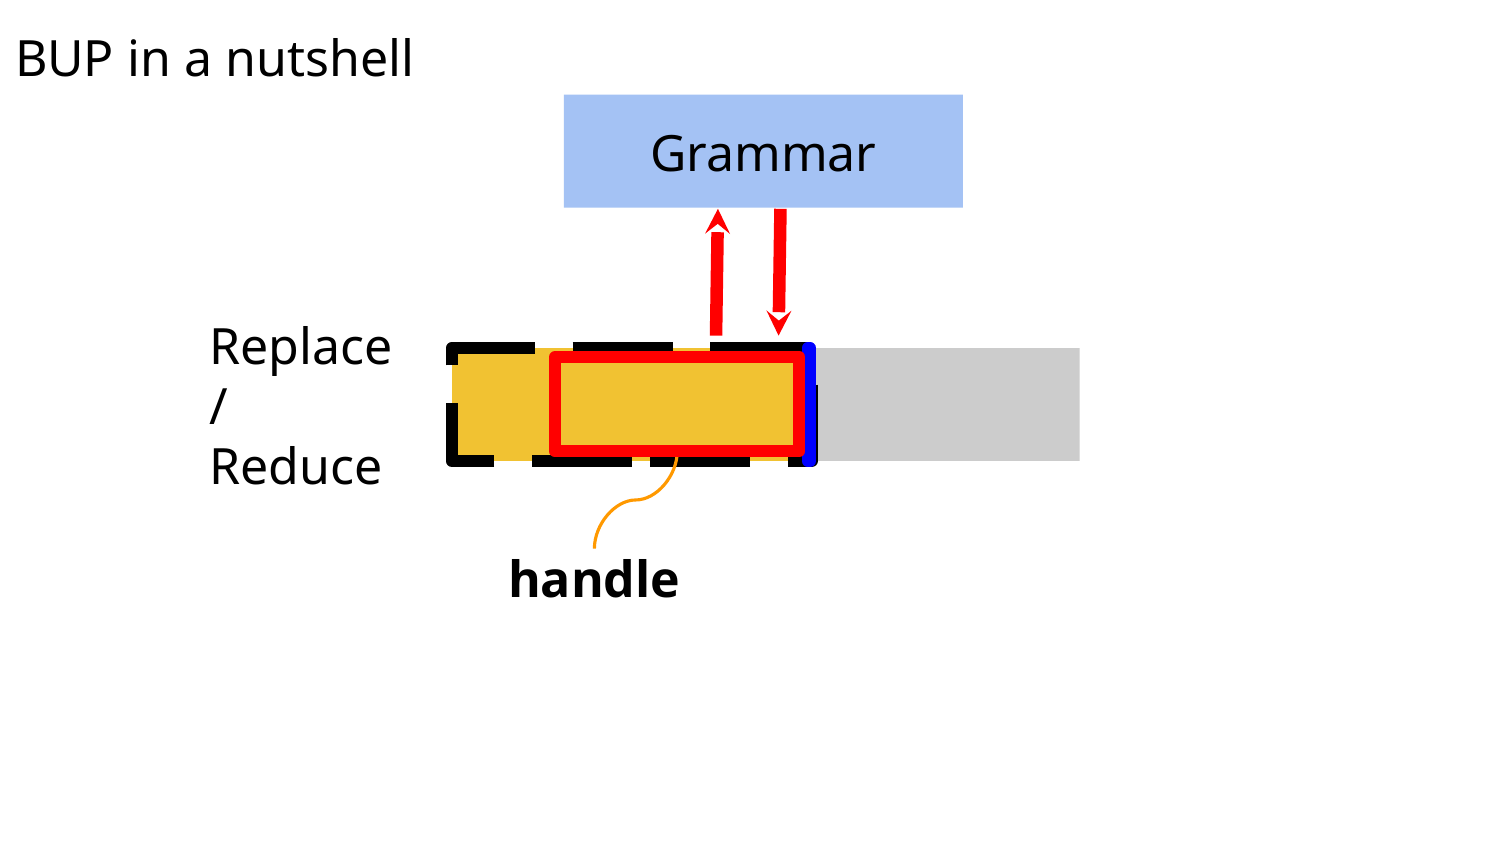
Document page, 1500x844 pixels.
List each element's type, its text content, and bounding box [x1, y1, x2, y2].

text_box Grammar [563, 94, 963, 208]
text_box Replace/ Reduce [194, 348, 417, 461]
text_box [816, 348, 1080, 461]
text_box handle [454, 548, 735, 606]
text_box [452, 348, 802, 461]
text_box BUP in a nutshell [0, 0, 564, 113]
